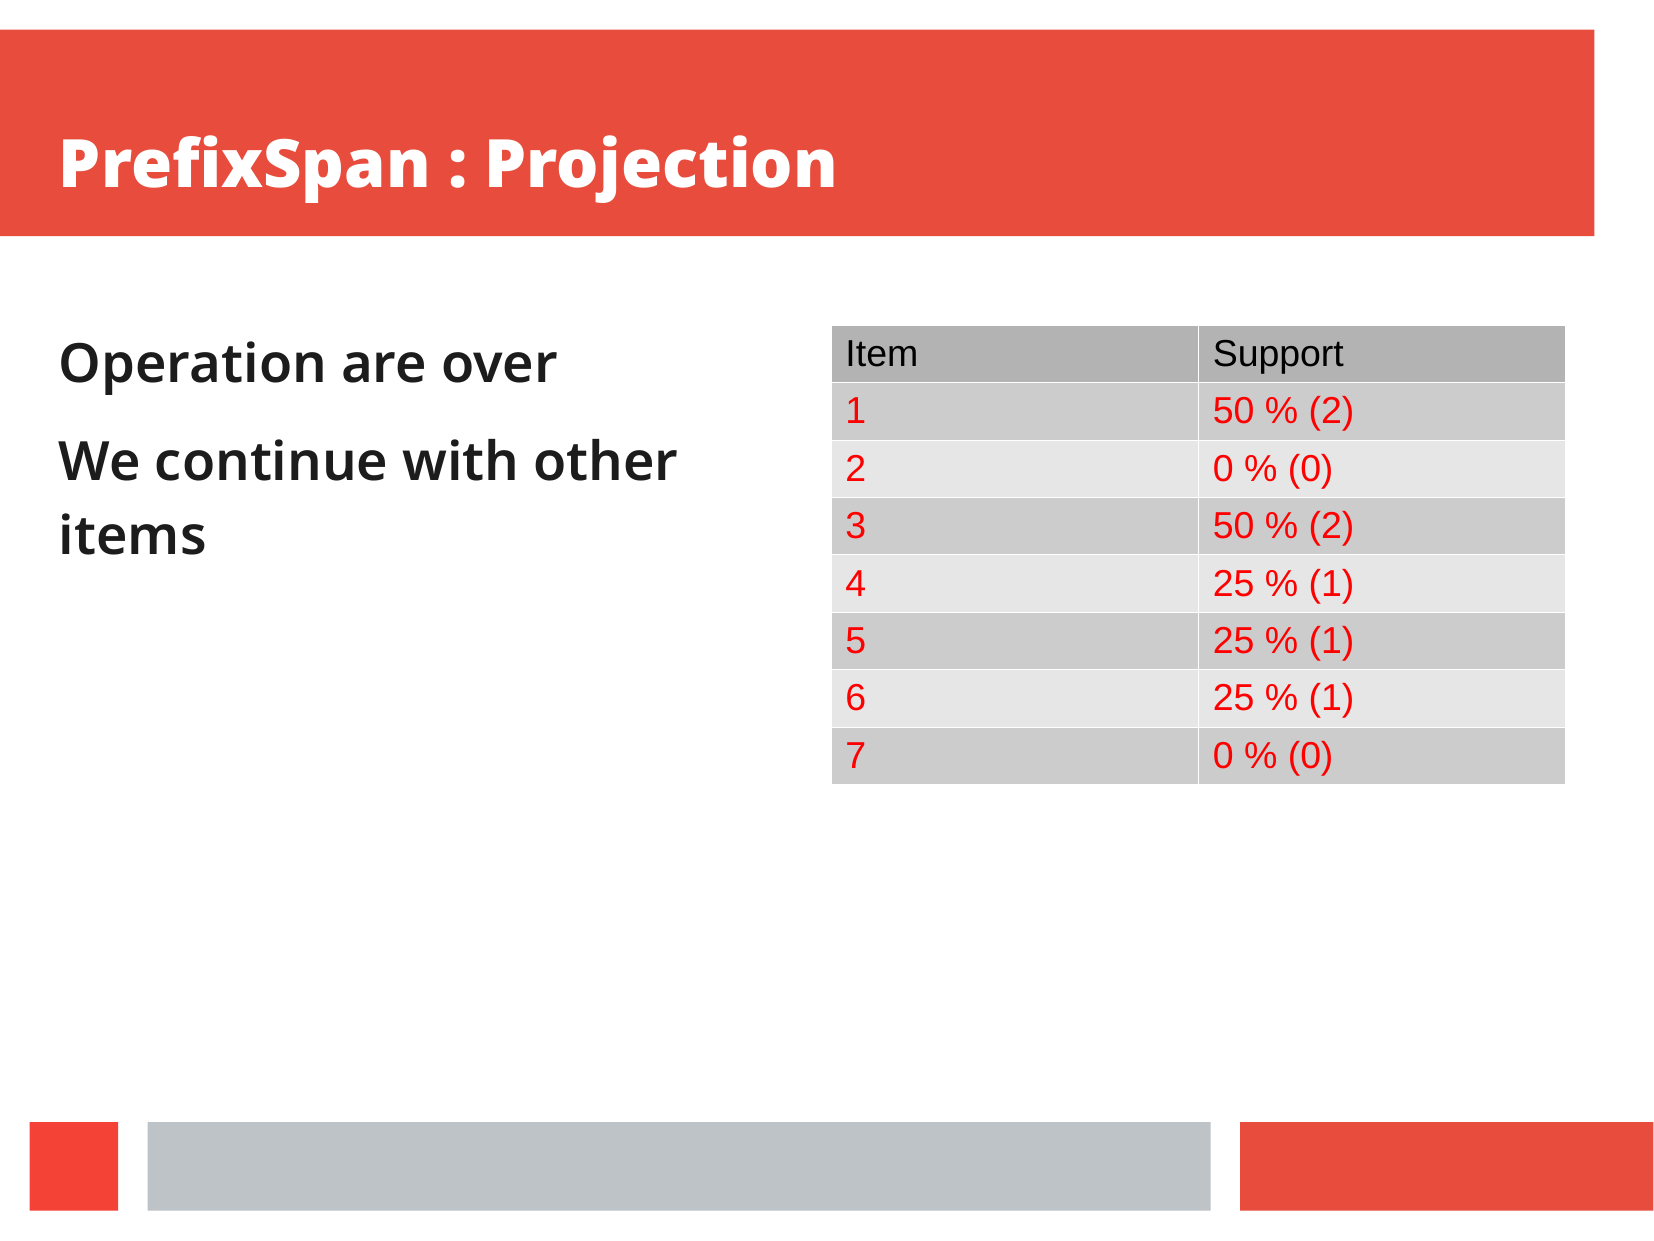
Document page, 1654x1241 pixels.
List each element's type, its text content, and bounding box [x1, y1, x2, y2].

table_cell 4 [832, 555, 1198, 612]
table_cell 50 % (2) [1199, 498, 1565, 554]
table_cell 0 % (0) [1199, 441, 1565, 497]
table_cell 50 % (2) [1199, 383, 1565, 440]
table_cell 1 [832, 383, 1198, 440]
table_cell 0 % (0) [1199, 728, 1565, 784]
table_header Support [1199, 326, 1565, 382]
title PrefixSpan : Projection [59, 59, 1595, 207]
table_cell 25 % (1) [1199, 613, 1565, 669]
table_cell 25 % (1) [1199, 555, 1565, 612]
table_cell 25 % (1) [1199, 670, 1565, 727]
table_cell 7 [832, 728, 1198, 784]
table_header Item [832, 326, 1198, 382]
table_cell 6 [832, 670, 1198, 727]
table_cell 2 [832, 441, 1198, 497]
list Operation are over We continue with other items [59, 324, 794, 1093]
table_cell 3 [832, 498, 1198, 554]
table_cell 5 [832, 613, 1198, 669]
